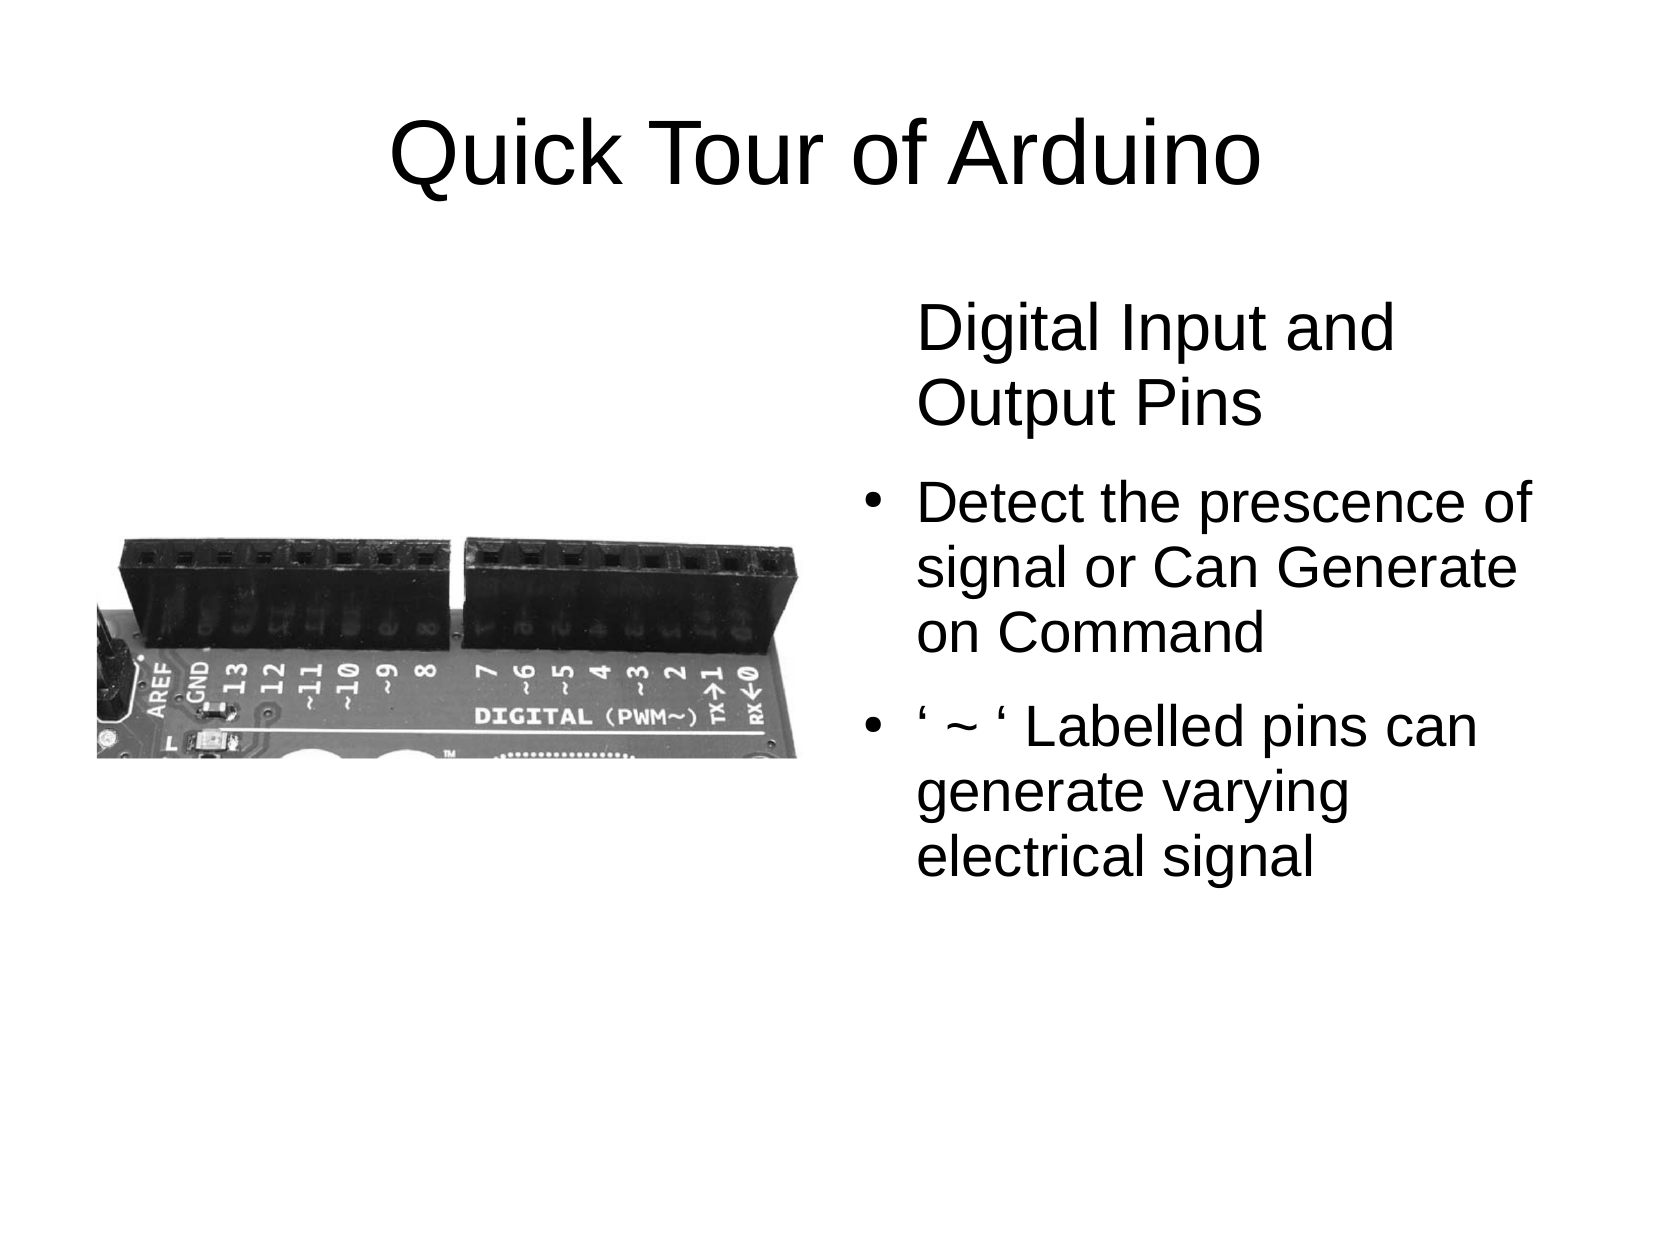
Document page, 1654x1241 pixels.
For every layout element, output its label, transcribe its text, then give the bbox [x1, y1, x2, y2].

title Quick Tour of Arduino [82, 49, 1571, 257]
picture [82, 520, 809, 780]
list Digital Input and Output Pins Detect the prescence of signal or Can Generate on Command ‘ ~ ‘ Labelled pins can generate varying electrical signal [845, 290, 1572, 1010]
